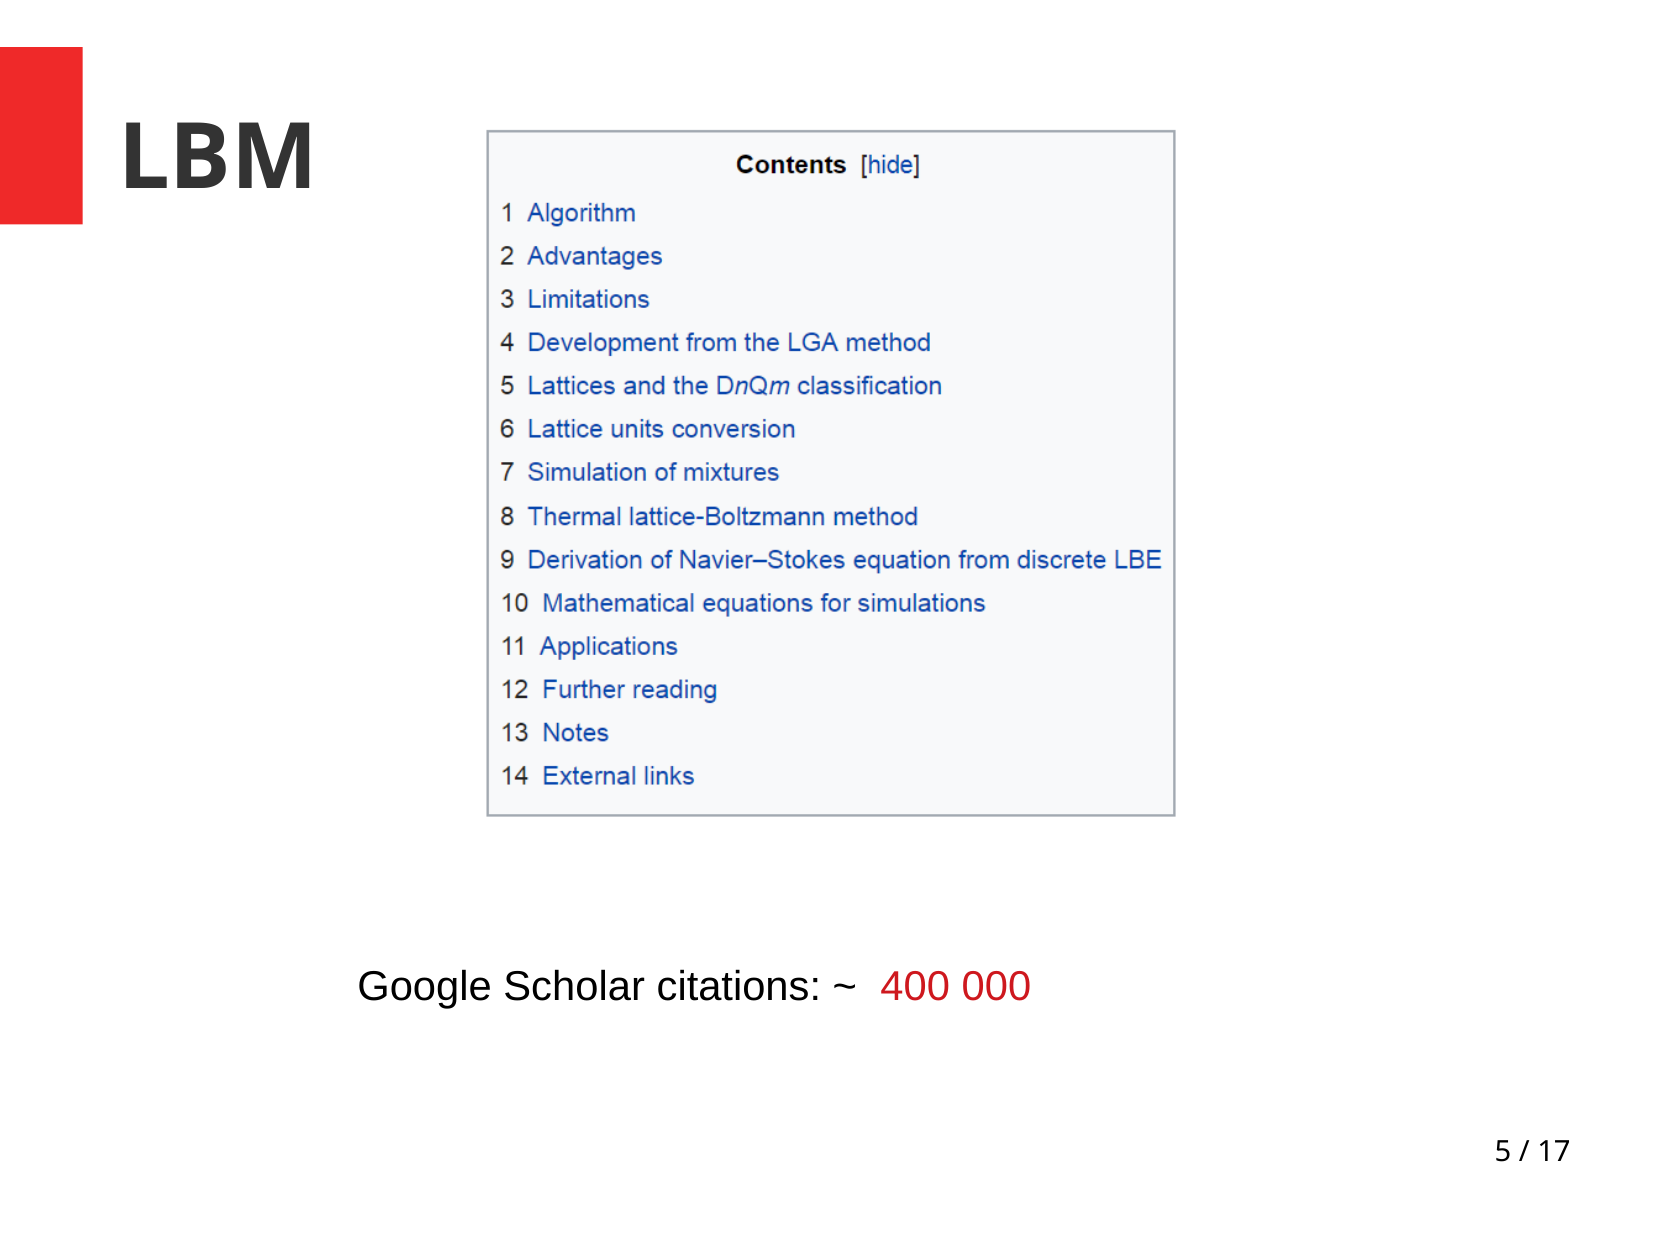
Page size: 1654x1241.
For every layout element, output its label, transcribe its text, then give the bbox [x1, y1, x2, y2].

text_box Google Scholar citations: ~ 400 000 [342, 955, 1134, 1064]
picture [473, 119, 1193, 839]
title LBM [118, 49, 1571, 257]
